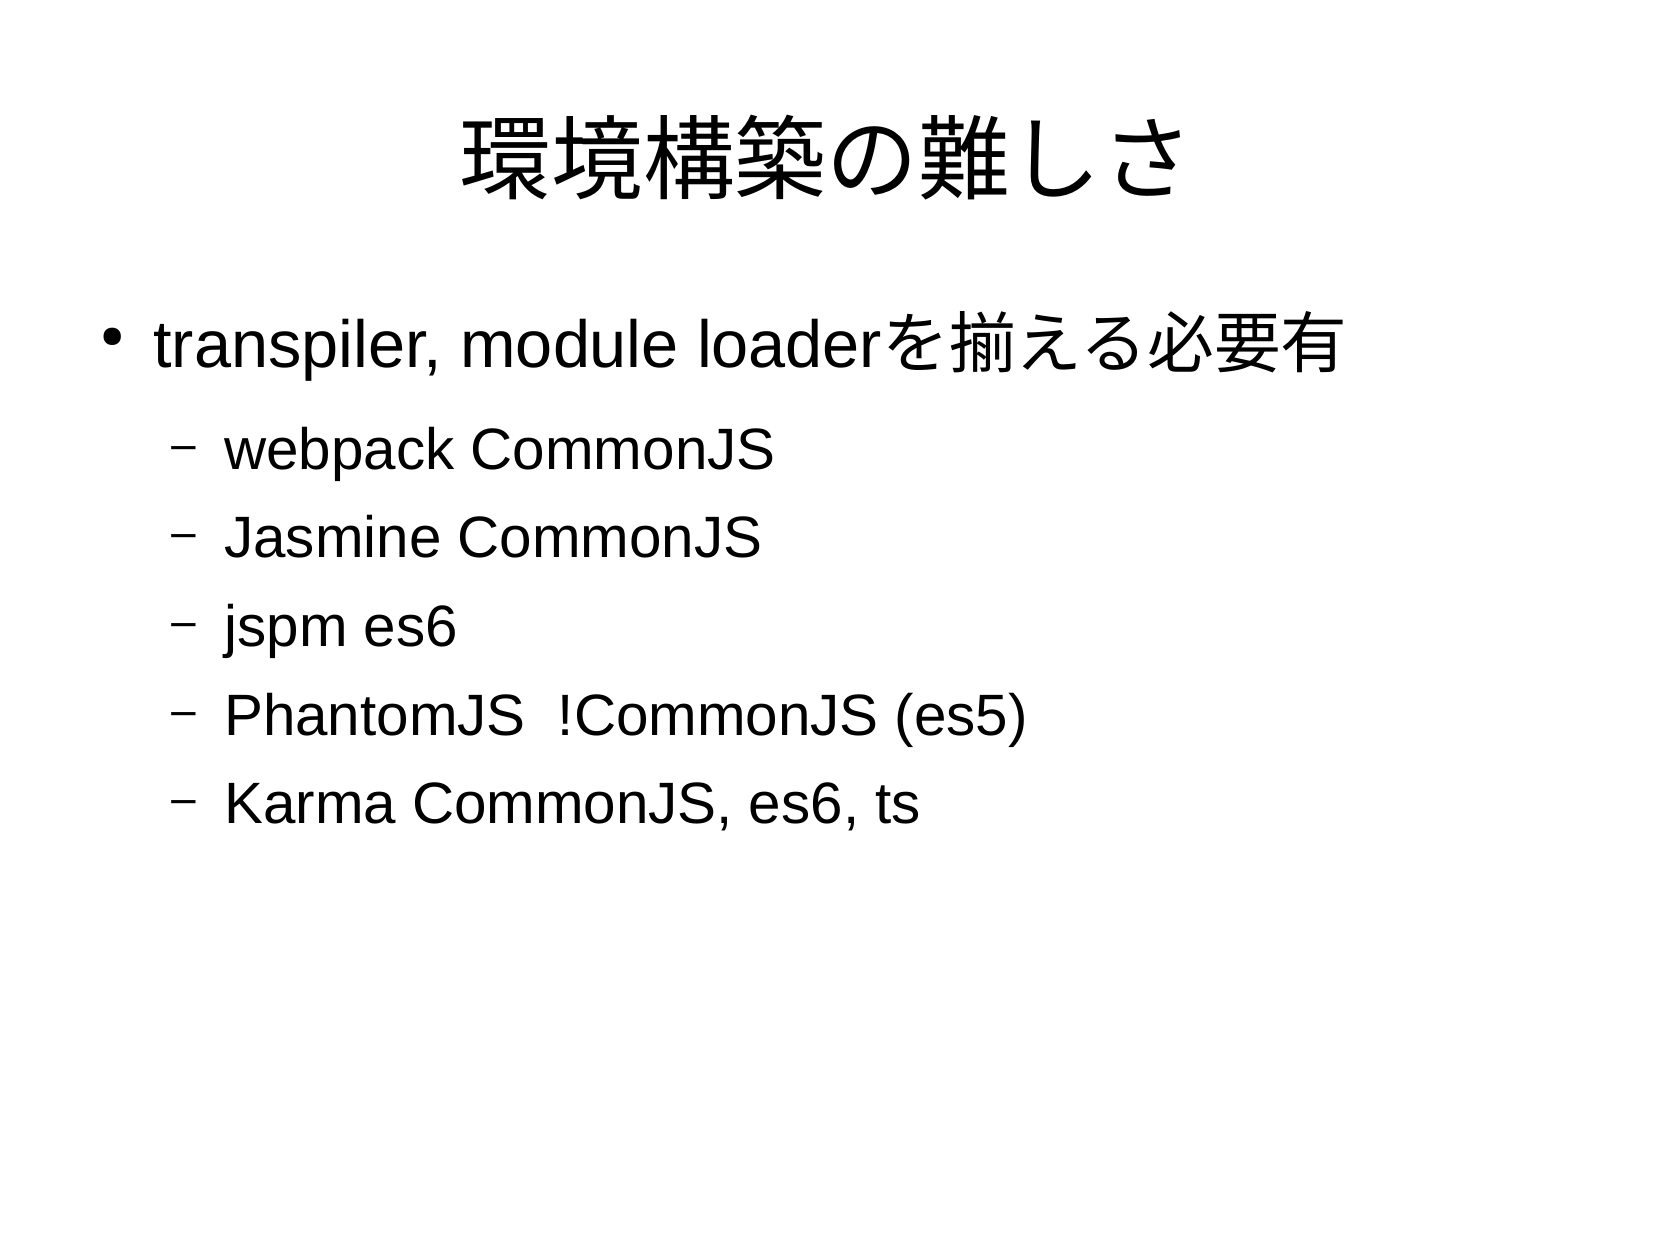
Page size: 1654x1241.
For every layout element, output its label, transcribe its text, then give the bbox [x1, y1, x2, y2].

title 環境構築の難しさ [82, 49, 1571, 257]
list transpiler, module loaderを揃える必要有 webpack CommonJS Jasmine CommonJS jspm es6 PhantomJS !CommonJS (es5) Karma CommonJS, es6, ts [82, 290, 1571, 1010]
